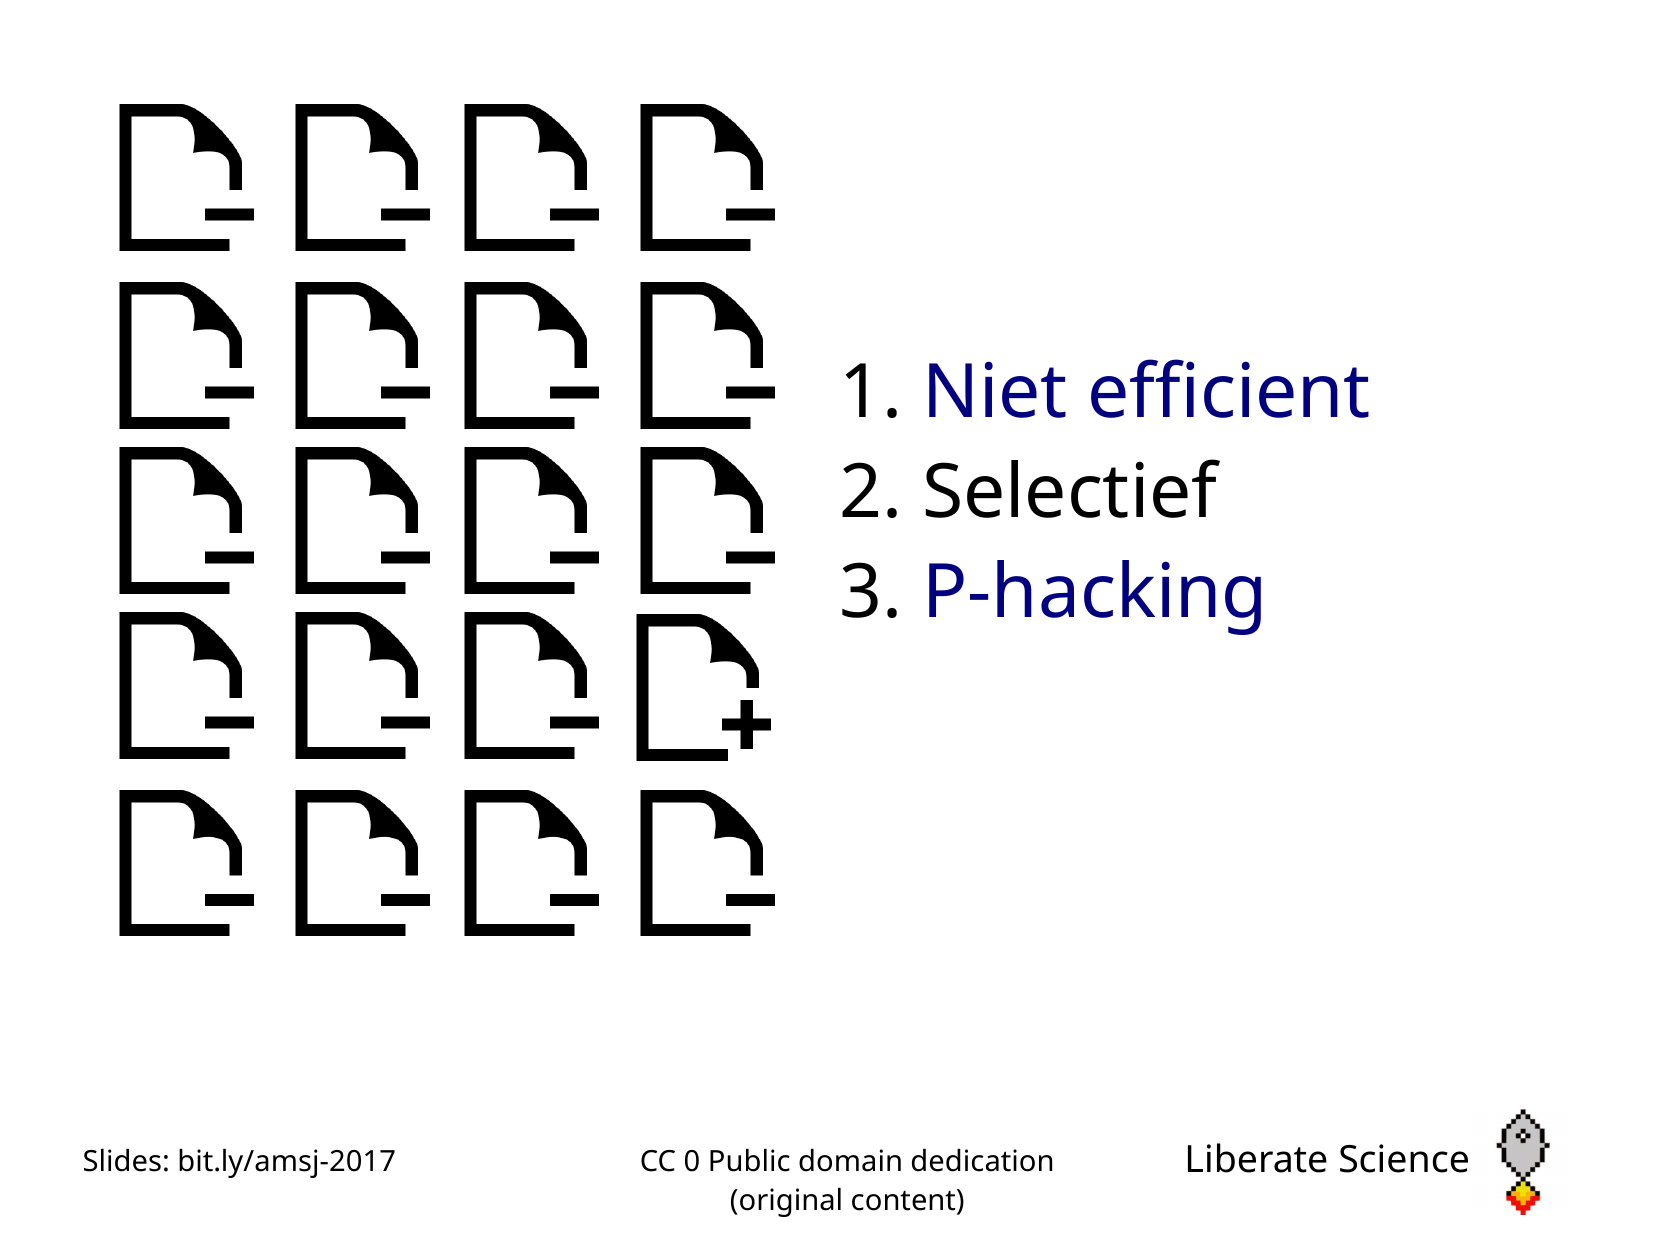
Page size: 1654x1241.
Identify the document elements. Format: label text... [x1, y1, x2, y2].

picture [113, 790, 260, 937]
picture [289, 447, 436, 594]
picture [289, 612, 436, 759]
picture [113, 612, 260, 759]
picture [113, 104, 260, 251]
picture [458, 282, 605, 429]
picture [113, 282, 260, 429]
text_box 3. P-hacking [825, 530, 1606, 635]
picture [634, 282, 781, 429]
picture [458, 790, 605, 937]
picture [634, 790, 781, 937]
picture [289, 790, 436, 937]
picture [289, 104, 436, 251]
picture [634, 104, 781, 251]
text_box 2. Selectief [825, 435, 1606, 530]
picture [634, 447, 781, 594]
picture [289, 282, 436, 429]
picture [458, 612, 605, 759]
text_box 1. Niet efficient [825, 329, 1606, 435]
picture [630, 614, 777, 762]
picture [113, 447, 260, 594]
picture [458, 447, 605, 594]
picture [1470, 1109, 1576, 1215]
picture [458, 104, 605, 251]
